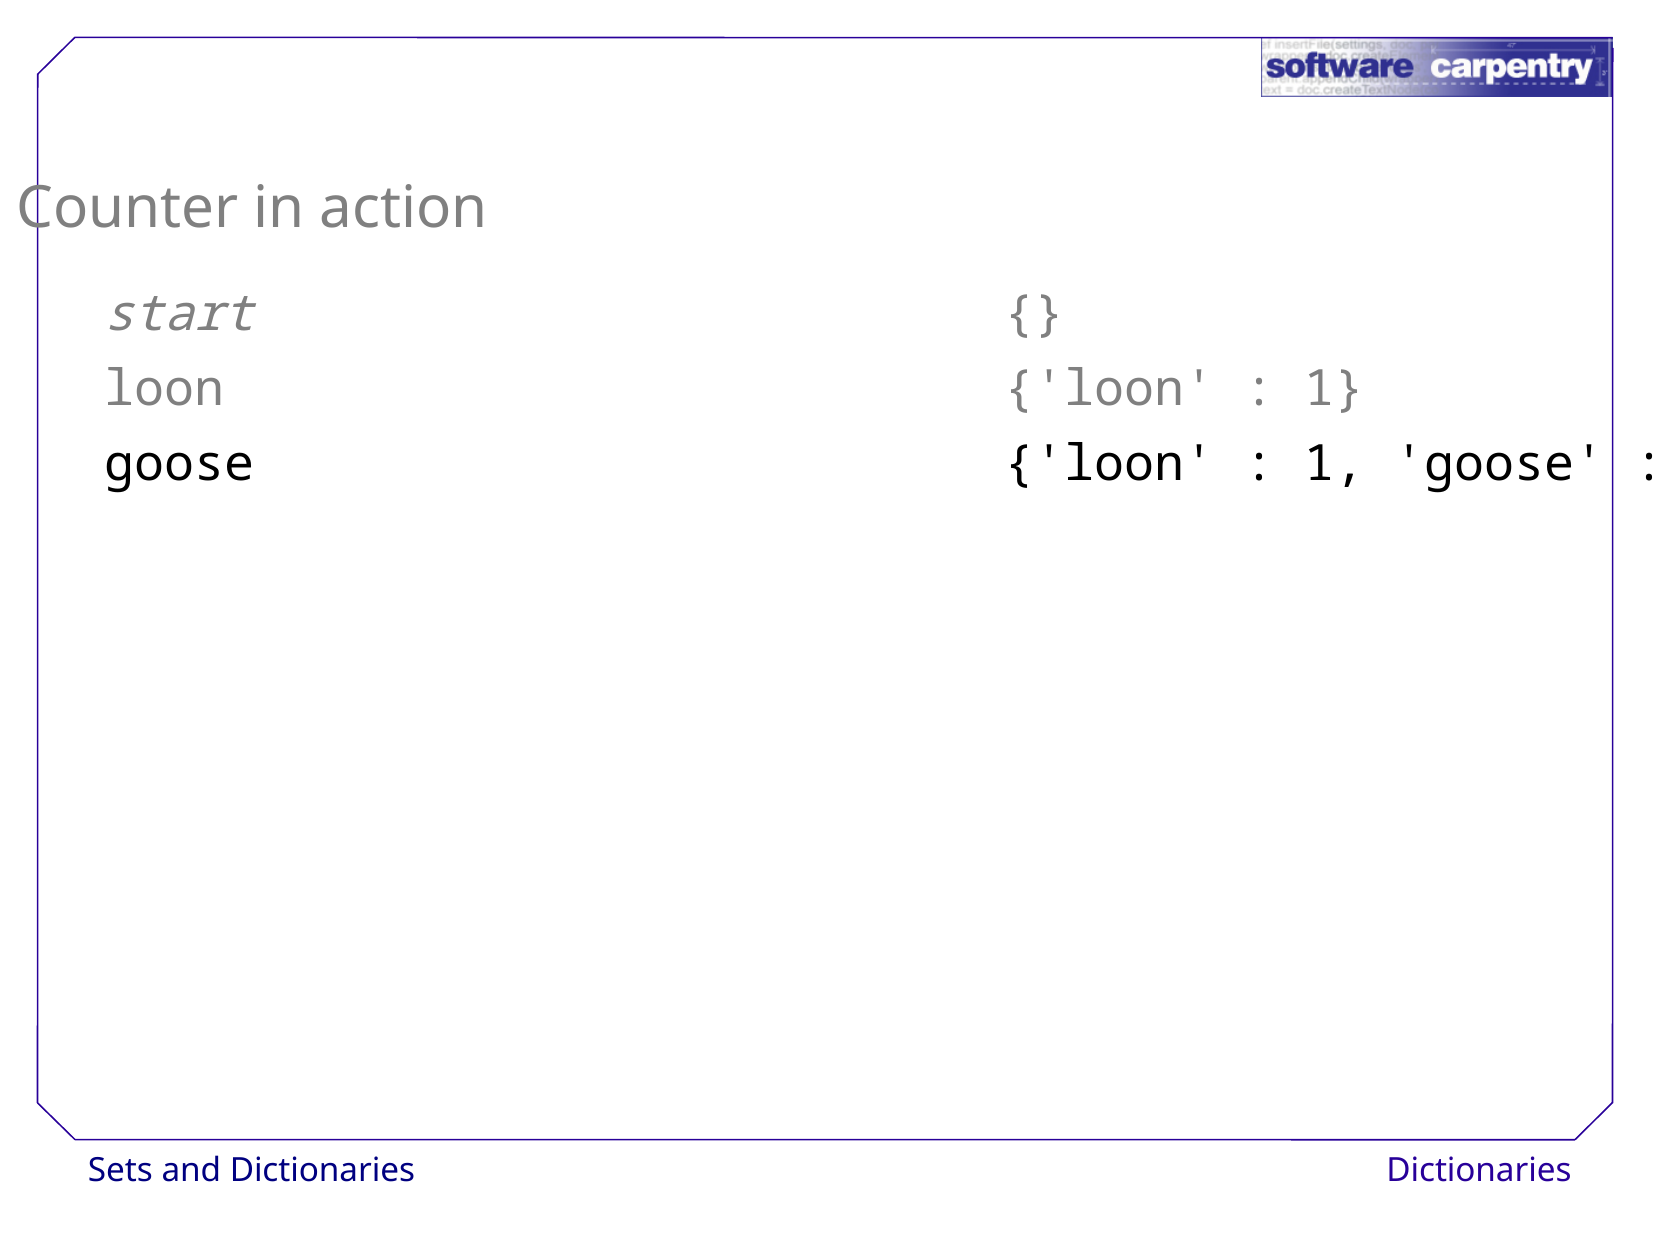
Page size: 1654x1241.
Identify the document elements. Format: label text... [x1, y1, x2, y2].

text_box start {} loon {'loon' : 1} goose {'loon' : 1, 'goose' : 1} [89, 258, 1512, 1096]
text_box Counter in action [1, 126, 653, 248]
picture [1261, 39, 1613, 97]
